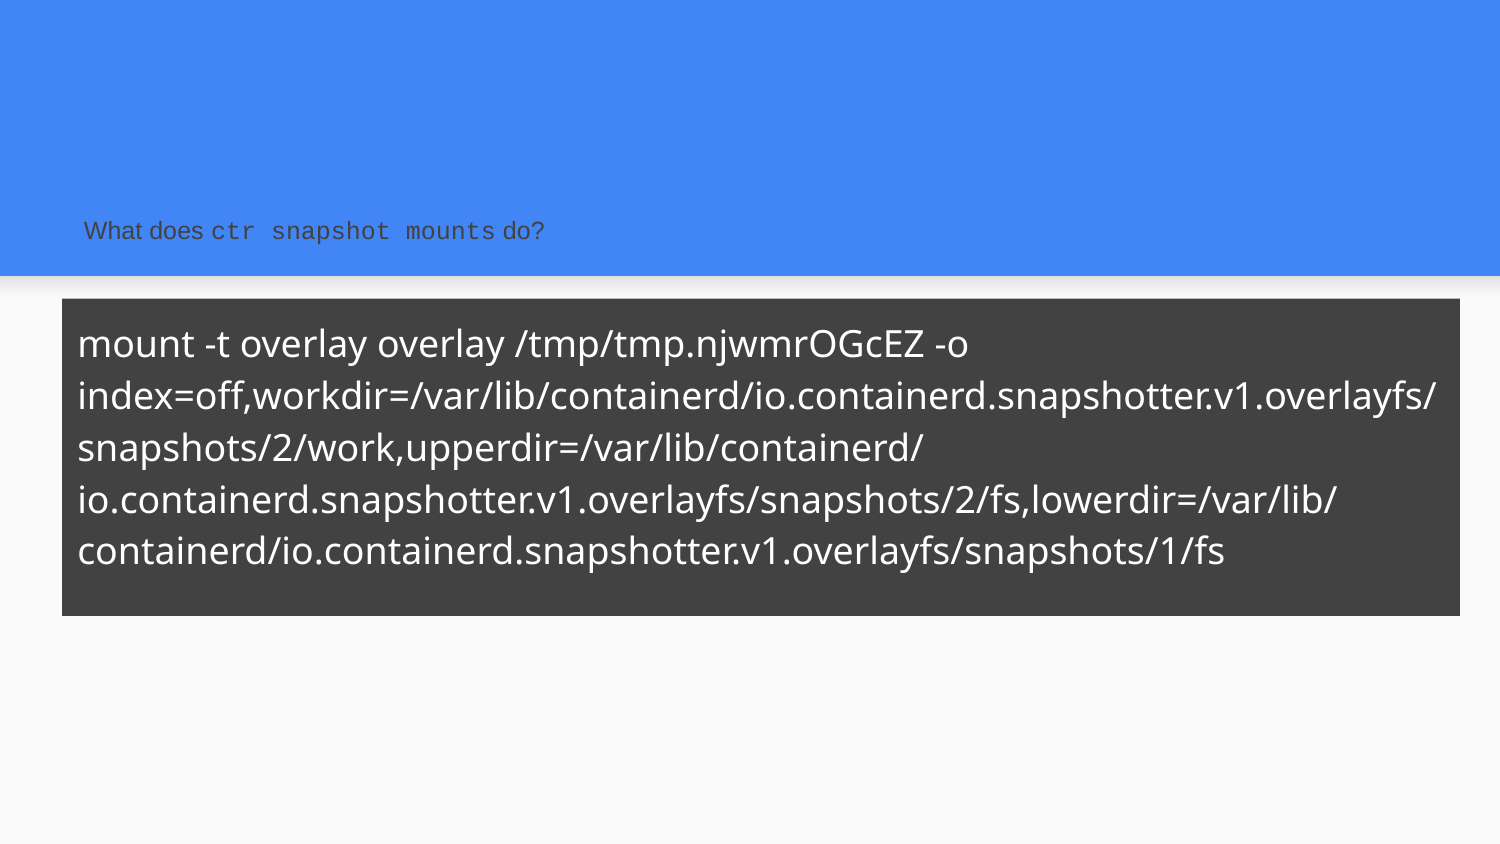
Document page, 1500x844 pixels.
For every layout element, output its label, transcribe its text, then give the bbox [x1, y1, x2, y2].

list mount -t overlay overlay /tmp/tmp.njwmrOGcEZ -o index=off,workdir=/var/lib/containerd/io.containerd.snapshotter.v1.overlayfs/snapshots/2/work,upperdir=/var/lib/containerd/io.containerd.snapshotter.v1.overlayfs/snapshots/2/fs,lowerdir=/var/lib/containerd/io.containerd.snapshotter.v1.overlayfs/snapshots/1/fs [62, 298, 1460, 616]
text_box What does ctr snapshot mounts do? [68, 199, 1438, 271]
